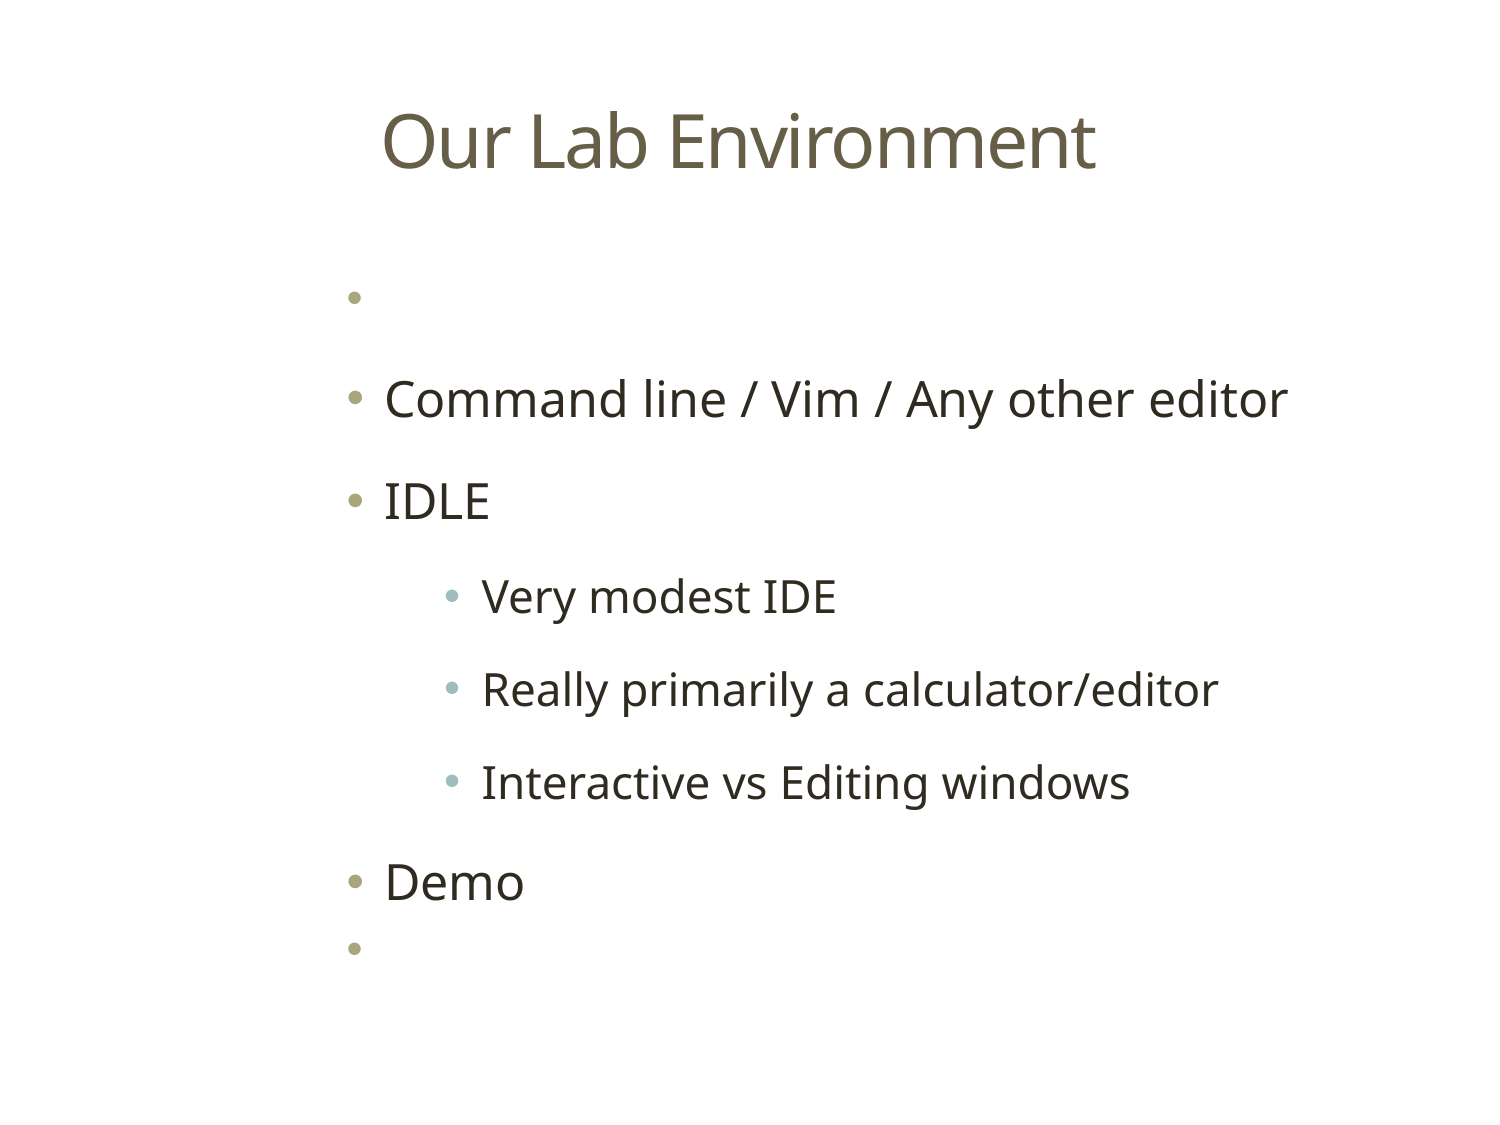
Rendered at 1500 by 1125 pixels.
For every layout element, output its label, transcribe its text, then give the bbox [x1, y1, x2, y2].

list Command line / Vim / Any other editor IDLE Very modest IDE Really primarily a calculator/editor Interactive vs Editing windows Demo [294, 262, 1460, 1098]
title Our Lab Environment [18, 45, 1460, 233]
